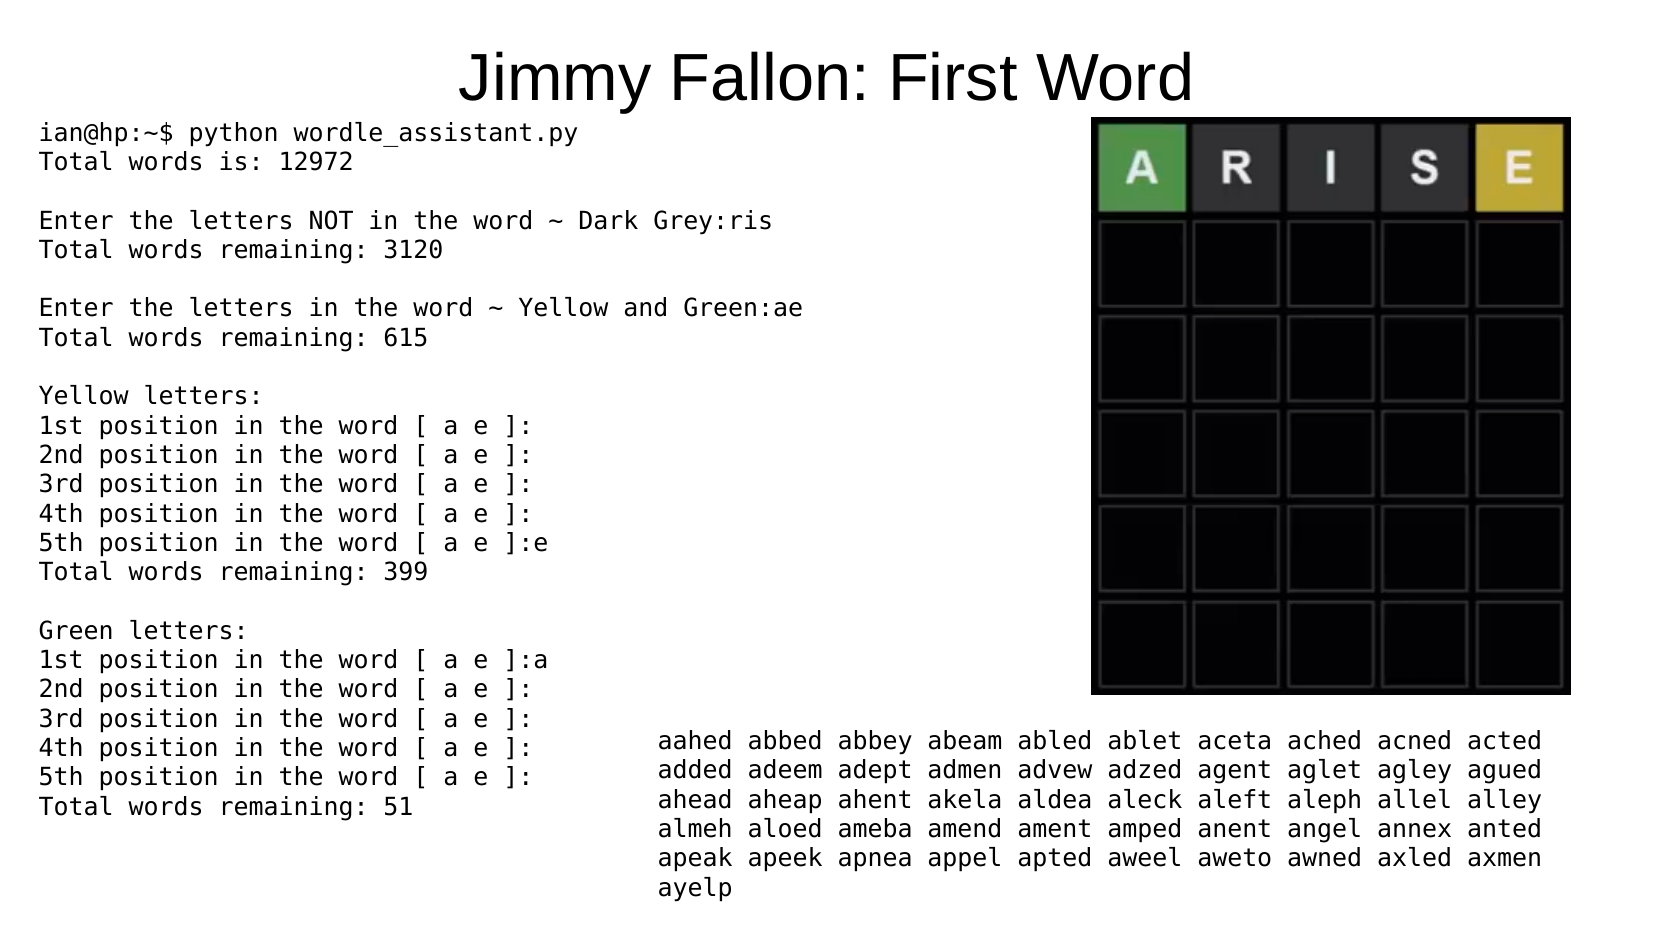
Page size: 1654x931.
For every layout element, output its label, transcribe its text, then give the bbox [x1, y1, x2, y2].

text_box aahed abbed abbey abeam abled ablet aceta ached acned acted added adeem adept admen advew adzed agent aglet agley agued ahead aheap ahent akela aldea aleck aleft aleph allel alley almeh aloed ameba amend ament amped anent angel annex anted apeak apeek apnea appel apted aweel aweto awned axled axmen ayelp [642, 719, 1573, 910]
text_box ian@hp:~$ python wordle_assistant.py Total words is: 12972 Enter the letters NOT in the word ~ Dark Grey:ris Total words remaining: 3120 Enter the letters in the word ~ Yellow and Green:ae Total words remaining: 615 Yellow letters: 1st position in the word [ a e ]: 2nd position in the word [ a e ]: 3rd position in the word [ a e ]: 4th position in the word [ a e ]: 5th position in the word [ a e ]:e Total words remaining: 399 Green letters: 1st position in the word [ a e ]:a 2nd position in the word [ a e ]: 3rd position in the word [ a e ]: 4th position in the word [ a e ]: 5th position in the word [ a e ]: Total words remaining: 51 [23, 110, 1043, 931]
picture [1091, 117, 1571, 695]
title Jimmy Fallon: First Word [82, 37, 1571, 119]
